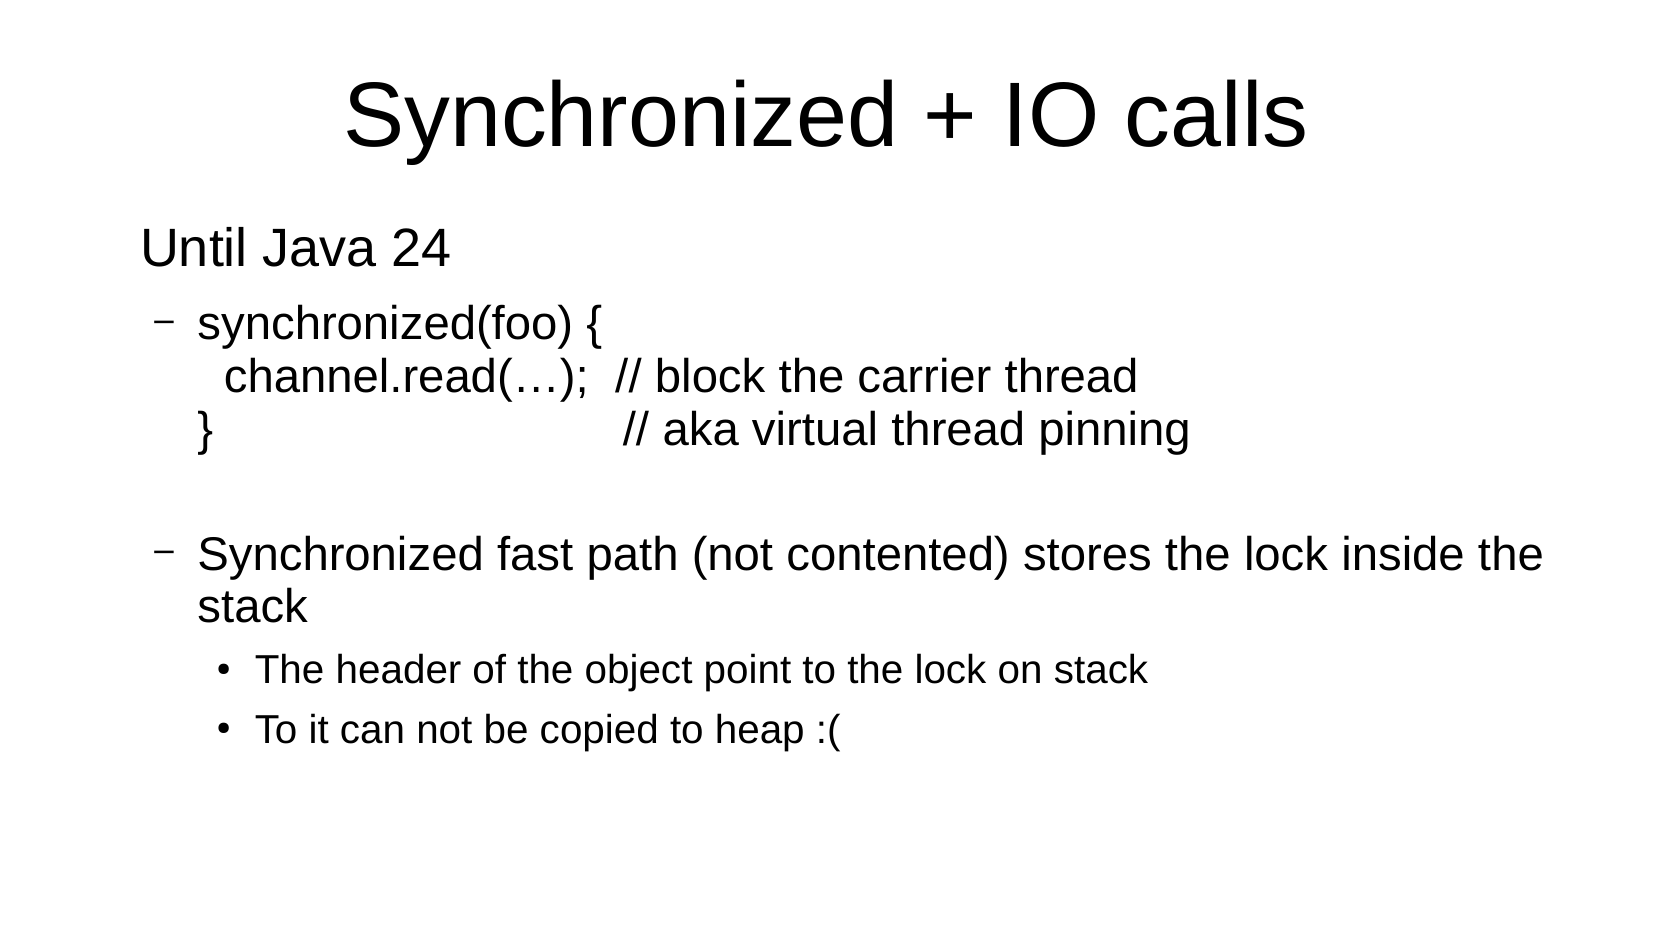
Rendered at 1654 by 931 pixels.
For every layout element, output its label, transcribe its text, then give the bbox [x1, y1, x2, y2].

list Until Java 24 synchronized(foo) { channel.read(…); // block the carrier thread } // aka virtual thread pinning Synchronized fast path (not contented) stores the lock inside the stack The header of the object point to the lock on stack To it can not be copied to heap :( [82, 217, 1571, 758]
title Synchronized + IO calls [82, 37, 1571, 193]
